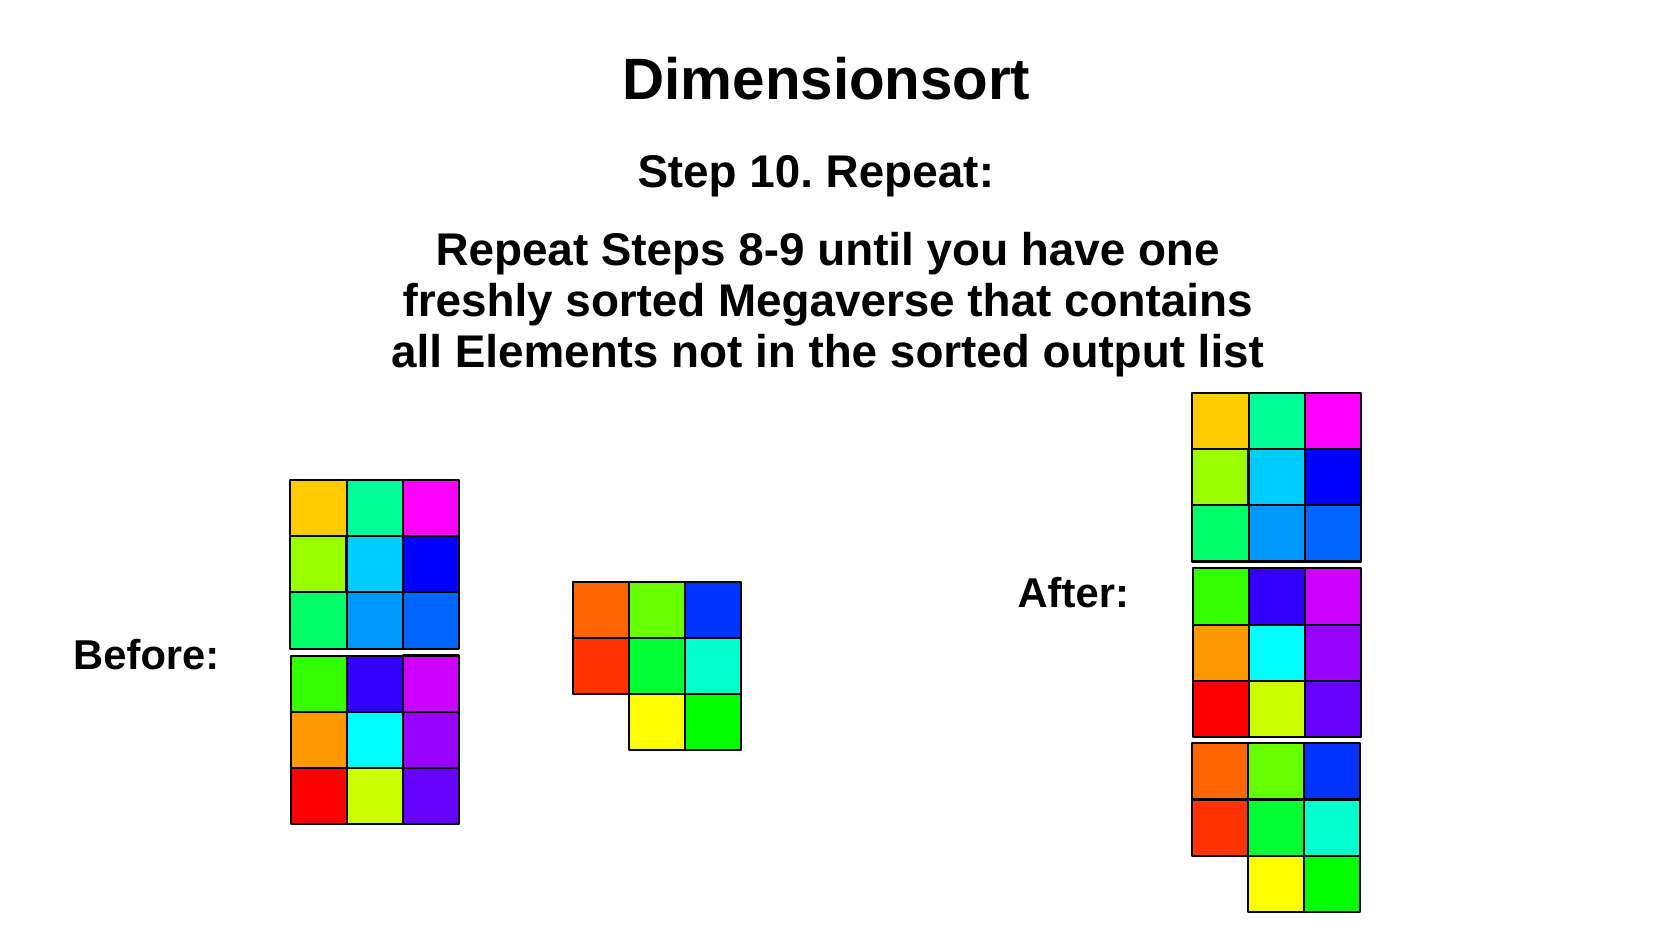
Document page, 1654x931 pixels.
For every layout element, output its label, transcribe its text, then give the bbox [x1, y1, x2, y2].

subtitle Before: [2, 599, 291, 712]
title Dimensionsort [82, 2, 1571, 158]
text_box [1191, 743, 1361, 912]
text_box Step 10. Repeat: [622, 138, 1518, 257]
text_box [290, 479, 460, 649]
text_box [1192, 568, 1362, 738]
text_box Repeat Steps 8-9 until you have one freshly sorted Megaverse that contains all Elements not in the sorted output list [305, 216, 1351, 385]
text_box [1192, 392, 1362, 562]
text_box [572, 581, 742, 751]
text_box After: [929, 536, 1218, 650]
text_box [290, 655, 460, 825]
